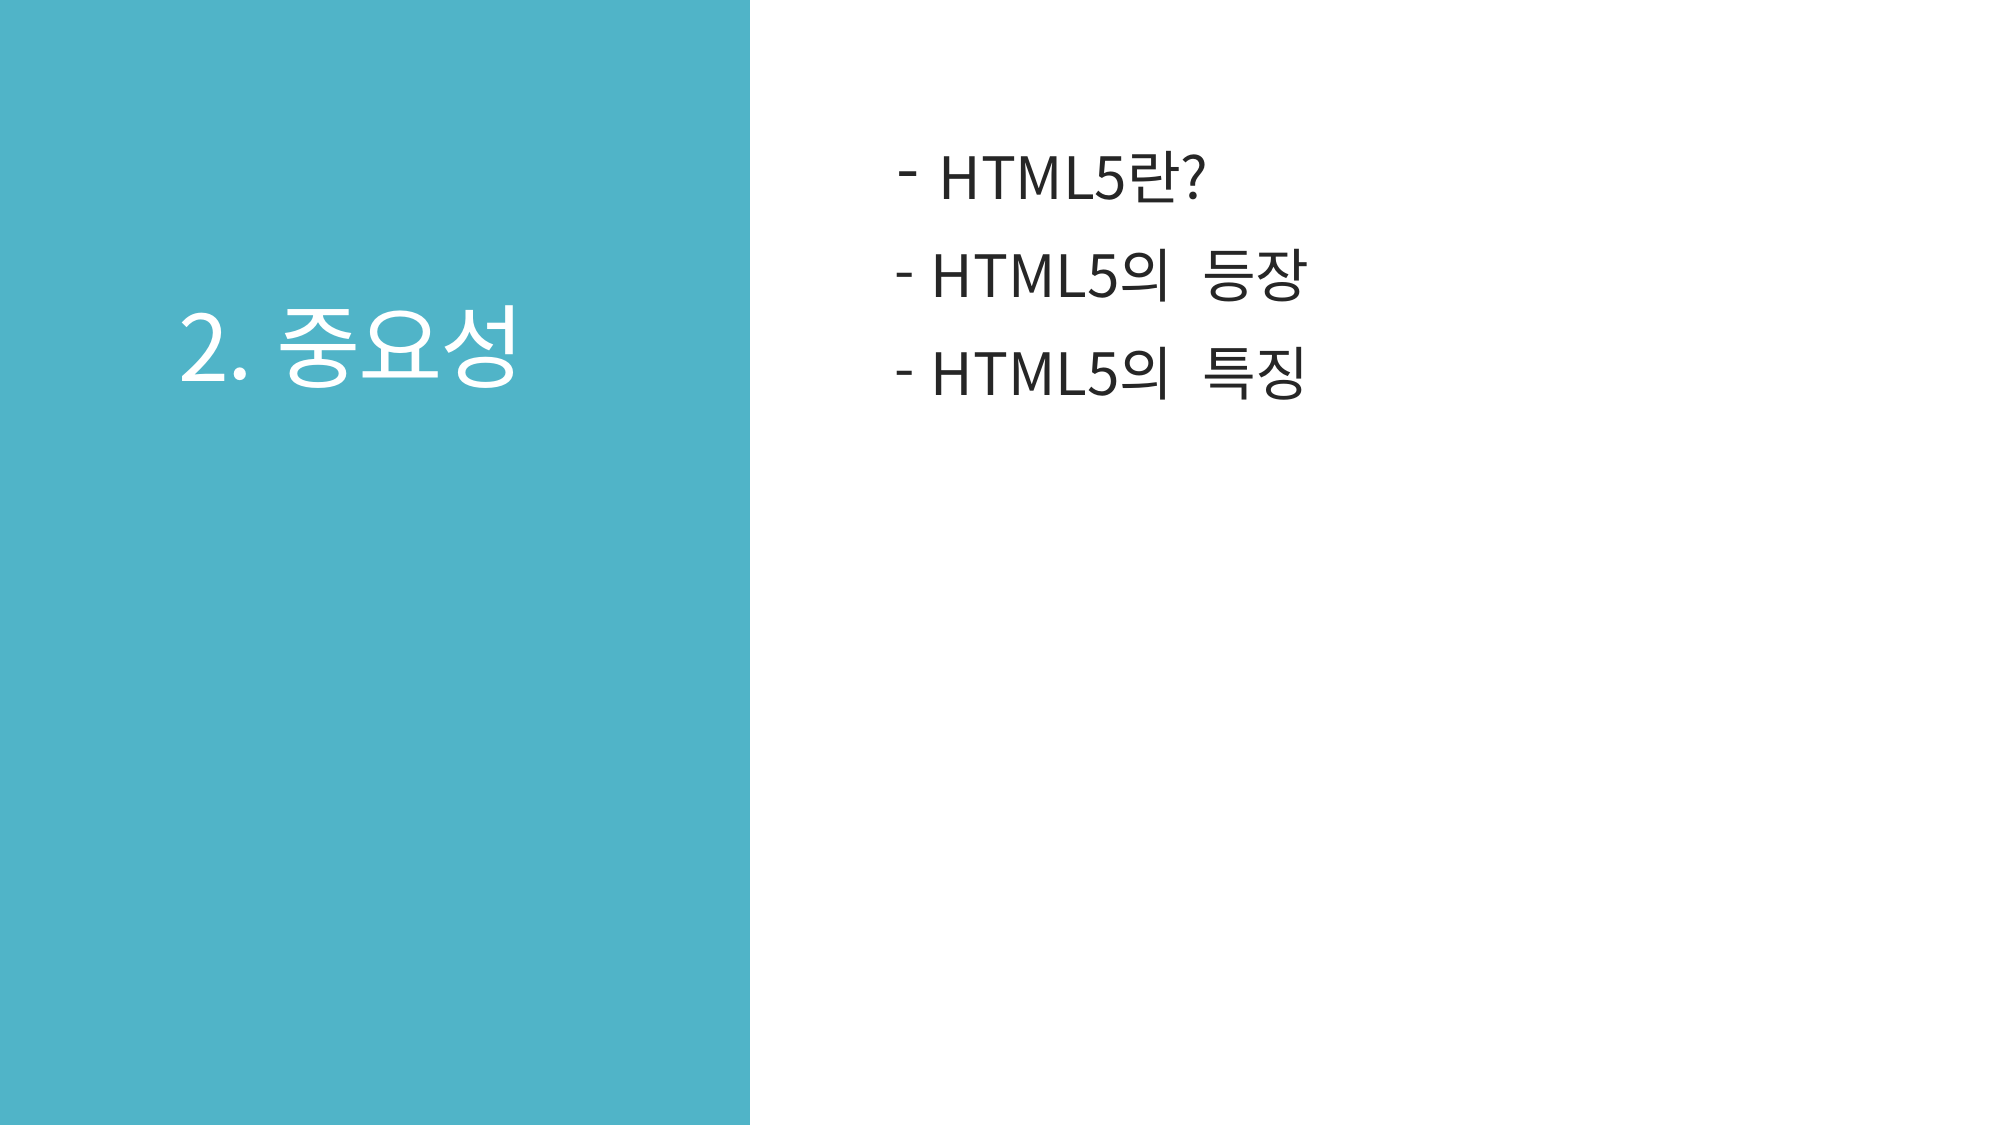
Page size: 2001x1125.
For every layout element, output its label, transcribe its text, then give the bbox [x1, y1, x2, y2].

title 2. 중요성 [74, 130, 630, 738]
list - HTML5란? - HTML5의 등장 - HTML5의 특징 [863, 125, 1864, 875]
